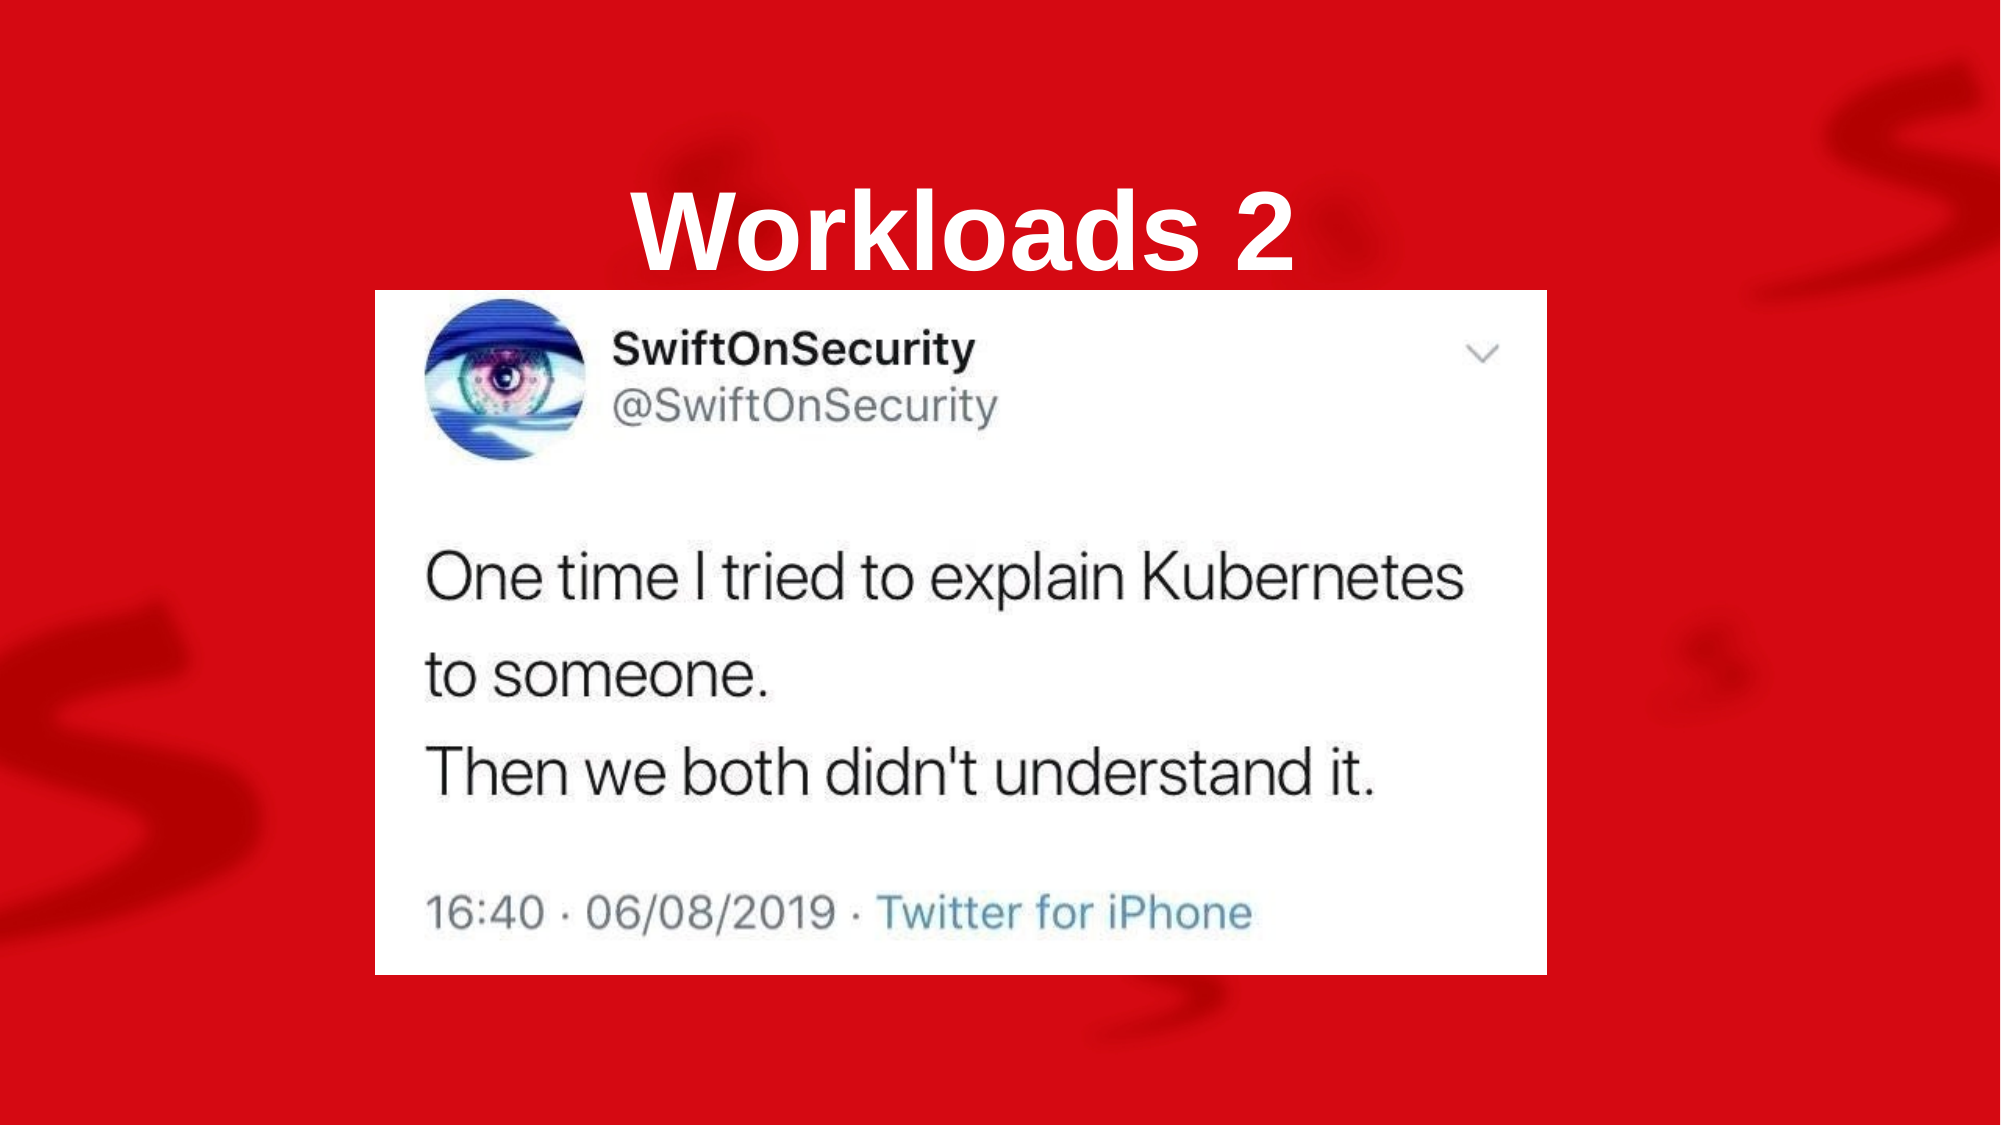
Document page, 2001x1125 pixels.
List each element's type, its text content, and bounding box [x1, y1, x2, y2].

text_box Workloads 2 [315, 149, 1613, 300]
picture [0, 0, 2001, 1125]
